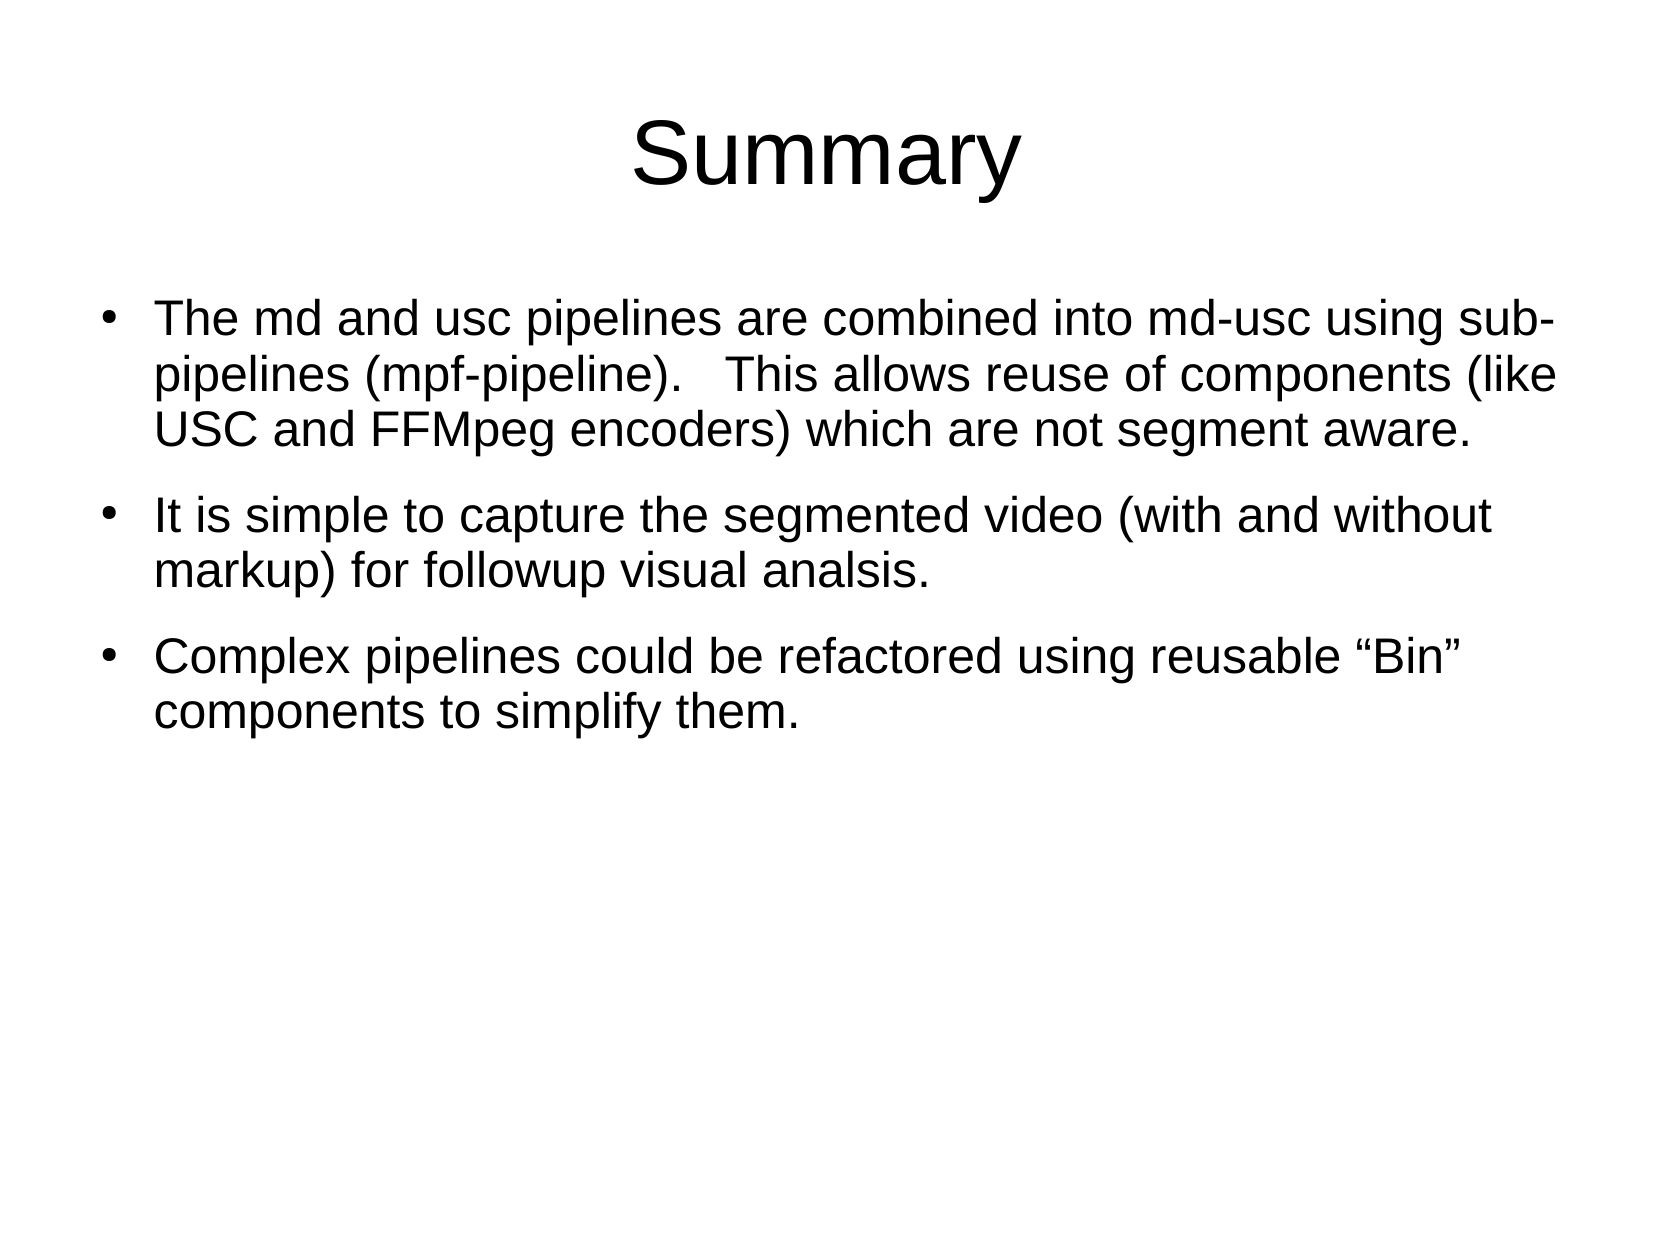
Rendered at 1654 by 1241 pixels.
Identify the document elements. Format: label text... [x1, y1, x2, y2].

list The md and usc pipelines are combined into md-usc using sub-pipelines (mpf-pipeline). This allows reuse of components (like USC and FFMpeg encoders) which are not segment aware. It is simple to capture the segmented video (with and without markup) for followup visual analsis. Complex pipelines could be refactored using reusable “Bin” components to simplify them. [82, 290, 1571, 1109]
title Summary [82, 49, 1571, 257]
